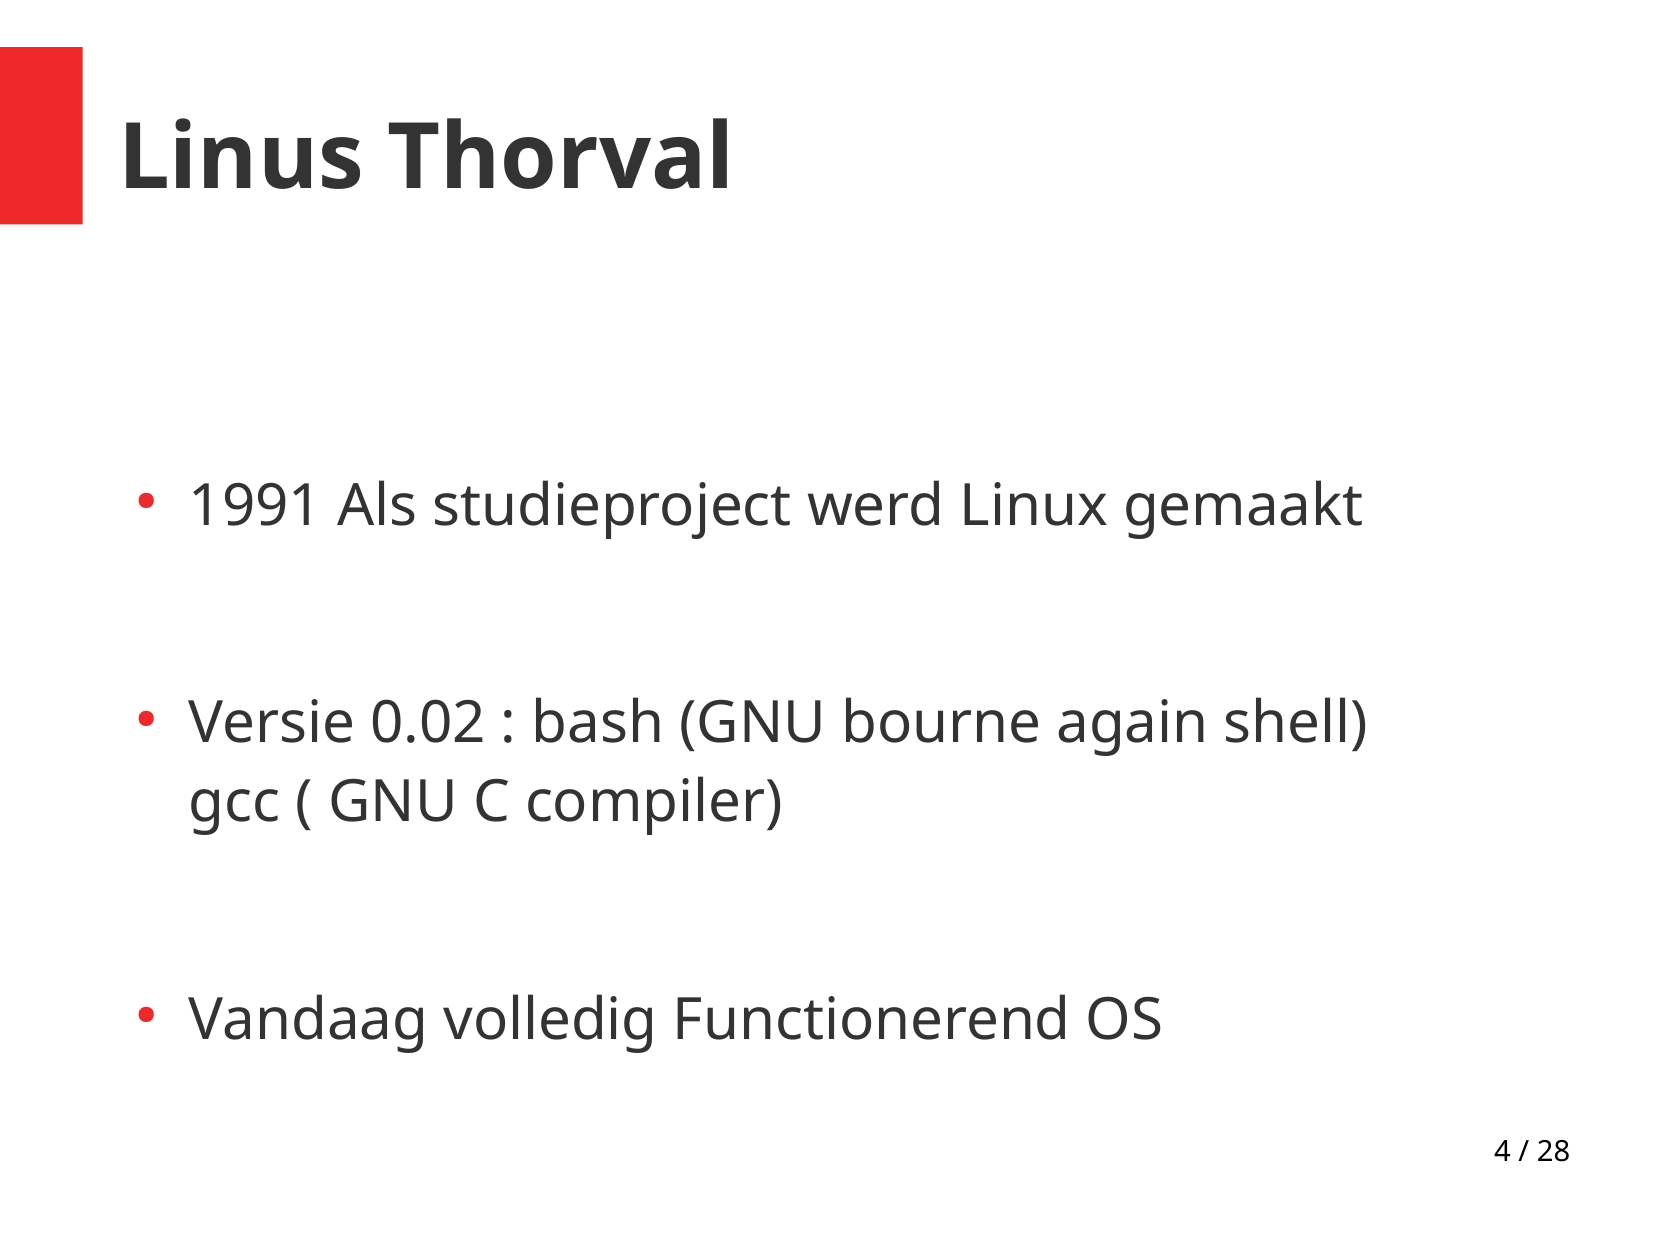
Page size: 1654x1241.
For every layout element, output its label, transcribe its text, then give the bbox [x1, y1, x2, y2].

title Linus Thorval [118, 49, 1571, 257]
list 1991 Als studieproject werd Linux gemaakt Versie 0.02 : bash (GNU bourne again shell) gcc ( GNU C compiler) Vandaag volledig Functionerend OS [118, 354, 1535, 1074]
